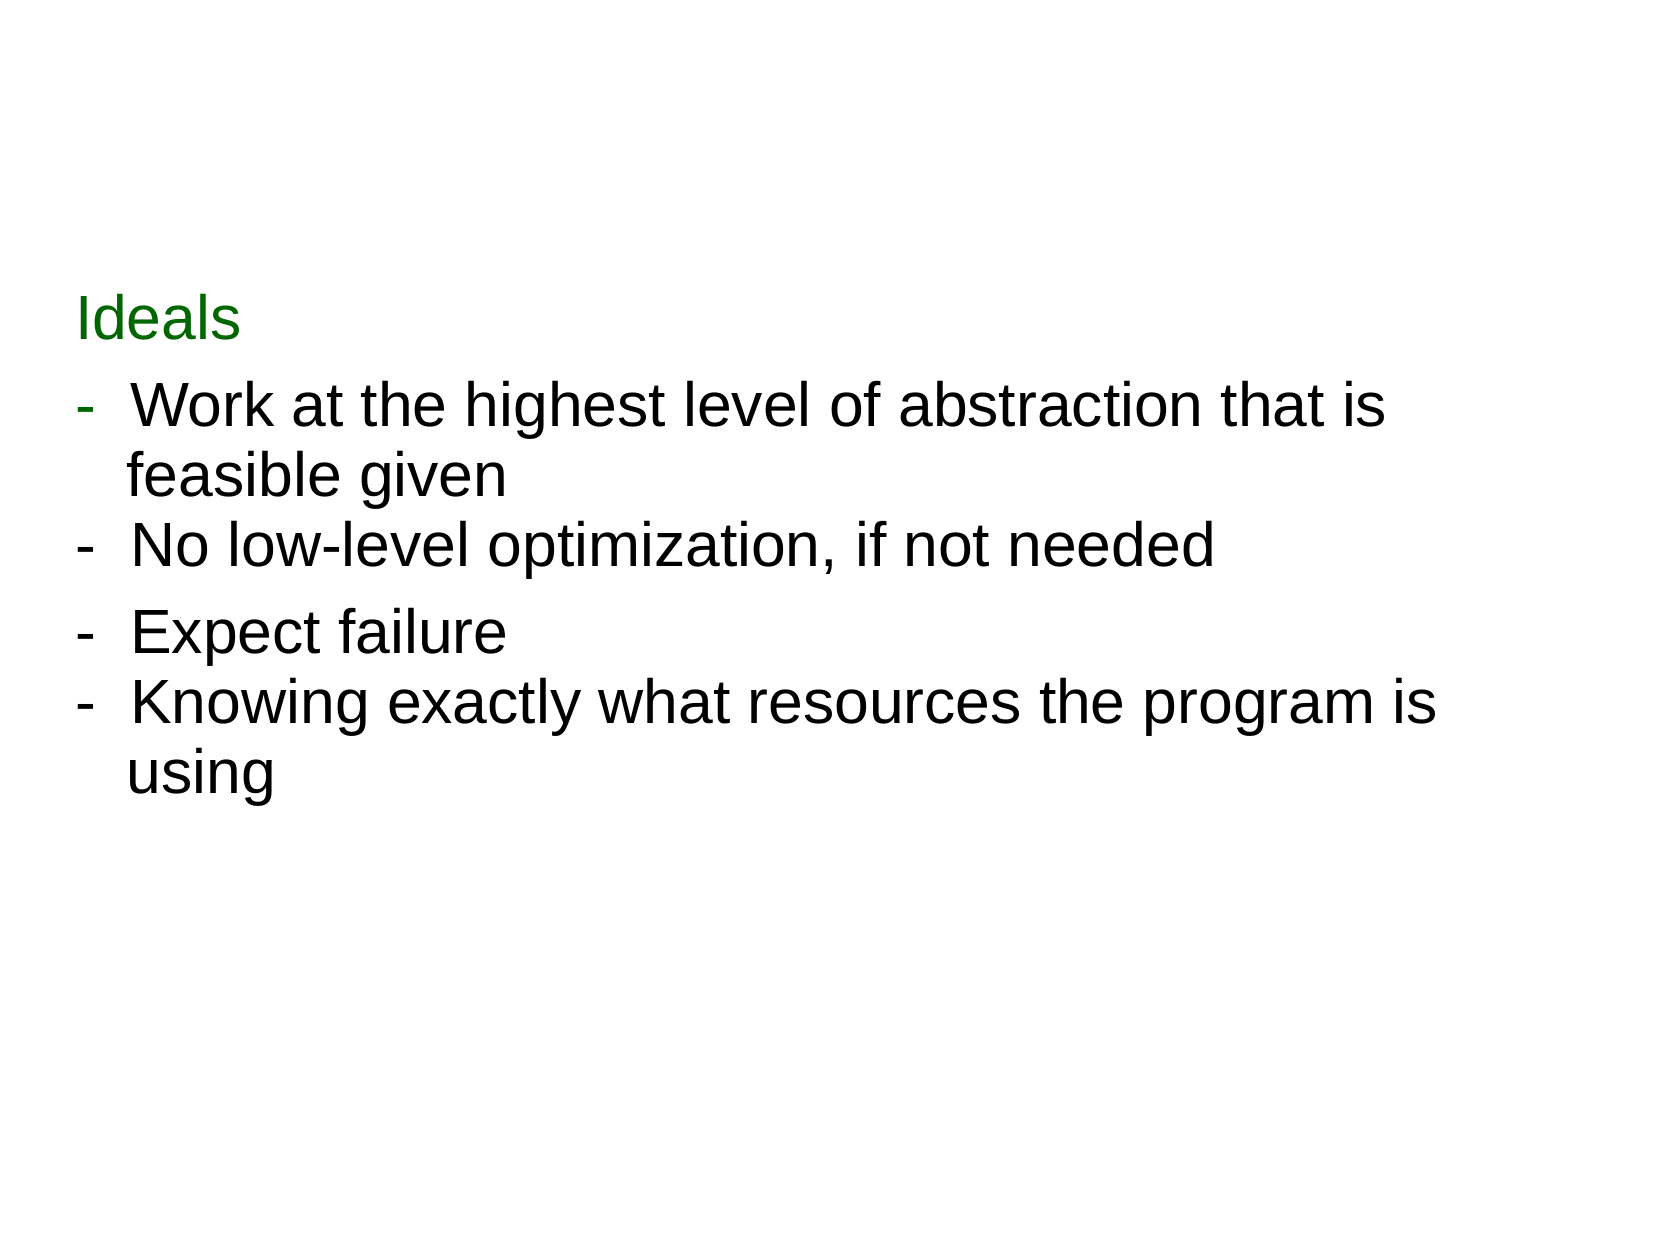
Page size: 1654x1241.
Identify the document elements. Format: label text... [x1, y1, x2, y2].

text_box Ideals - Work at the highest level of abstraction that is feasible given - No low-level optimization, if not needed - Expect failure - Knowing exactly what resources the program is using [75, 185, 1564, 905]
